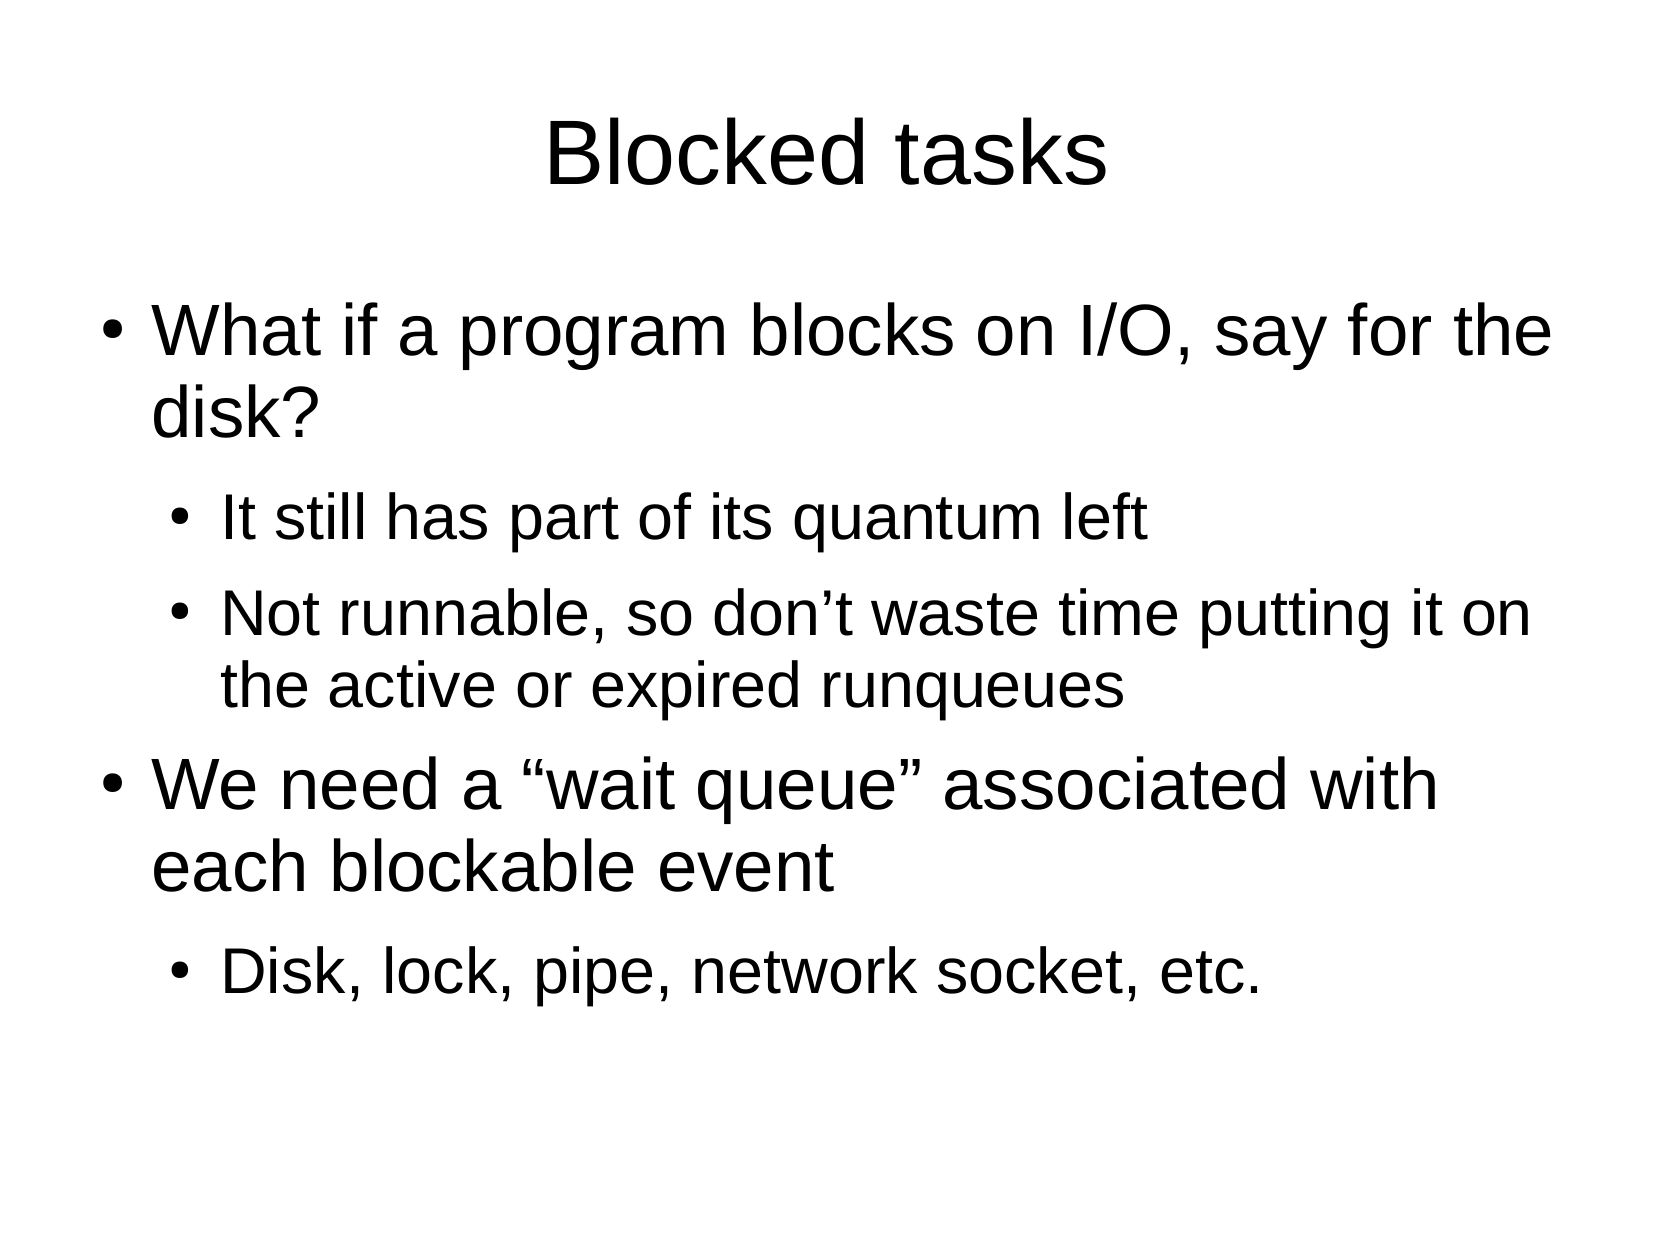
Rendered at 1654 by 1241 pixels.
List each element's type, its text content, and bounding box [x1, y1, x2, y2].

title Blocked tasks [82, 49, 1571, 257]
list What if a program blocks on I/O, say for the disk? It still has part of its quantum left Not runnable, so don’t waste time putting it on the active or expired runqueues We need a “wait queue” associated with each blockable event Disk, lock, pipe, network socket, etc. [82, 290, 1571, 1010]
